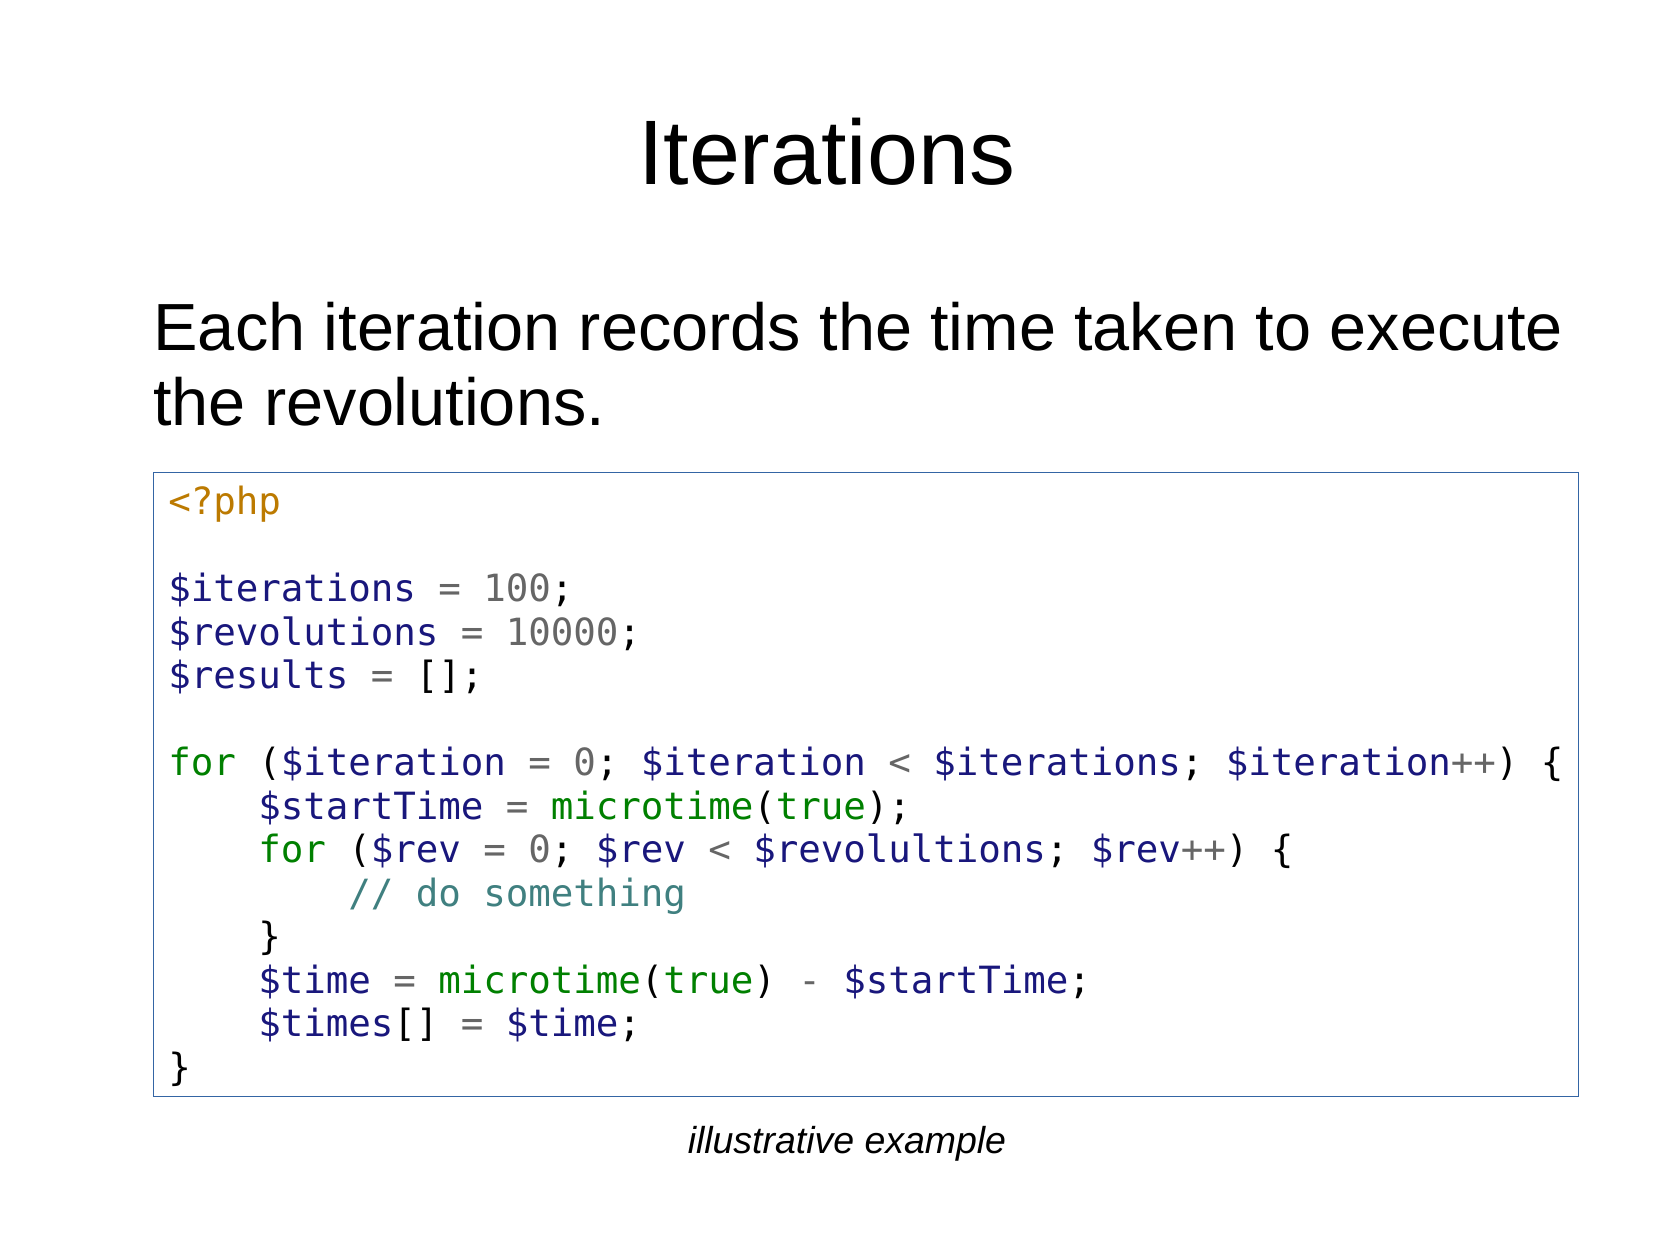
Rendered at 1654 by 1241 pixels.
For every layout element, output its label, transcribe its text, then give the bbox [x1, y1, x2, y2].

text_box illustrative example [673, 1112, 1021, 1170]
list Each iteration records the time taken to execute the revolutions. [82, 290, 1571, 1010]
title Iterations [82, 49, 1571, 257]
text_box <?php $iterations = 100; $revolutions = 10000; $results = []; for ($iteration = 0; $iteration < $iterations; $iteration++) { $startTime = microtime(true); for ($rev = 0; $rev < $revolultions; $rev++) { // do something } $time = microtime(true) - $startTime; $times[] = $time; } [153, 472, 1579, 1097]
